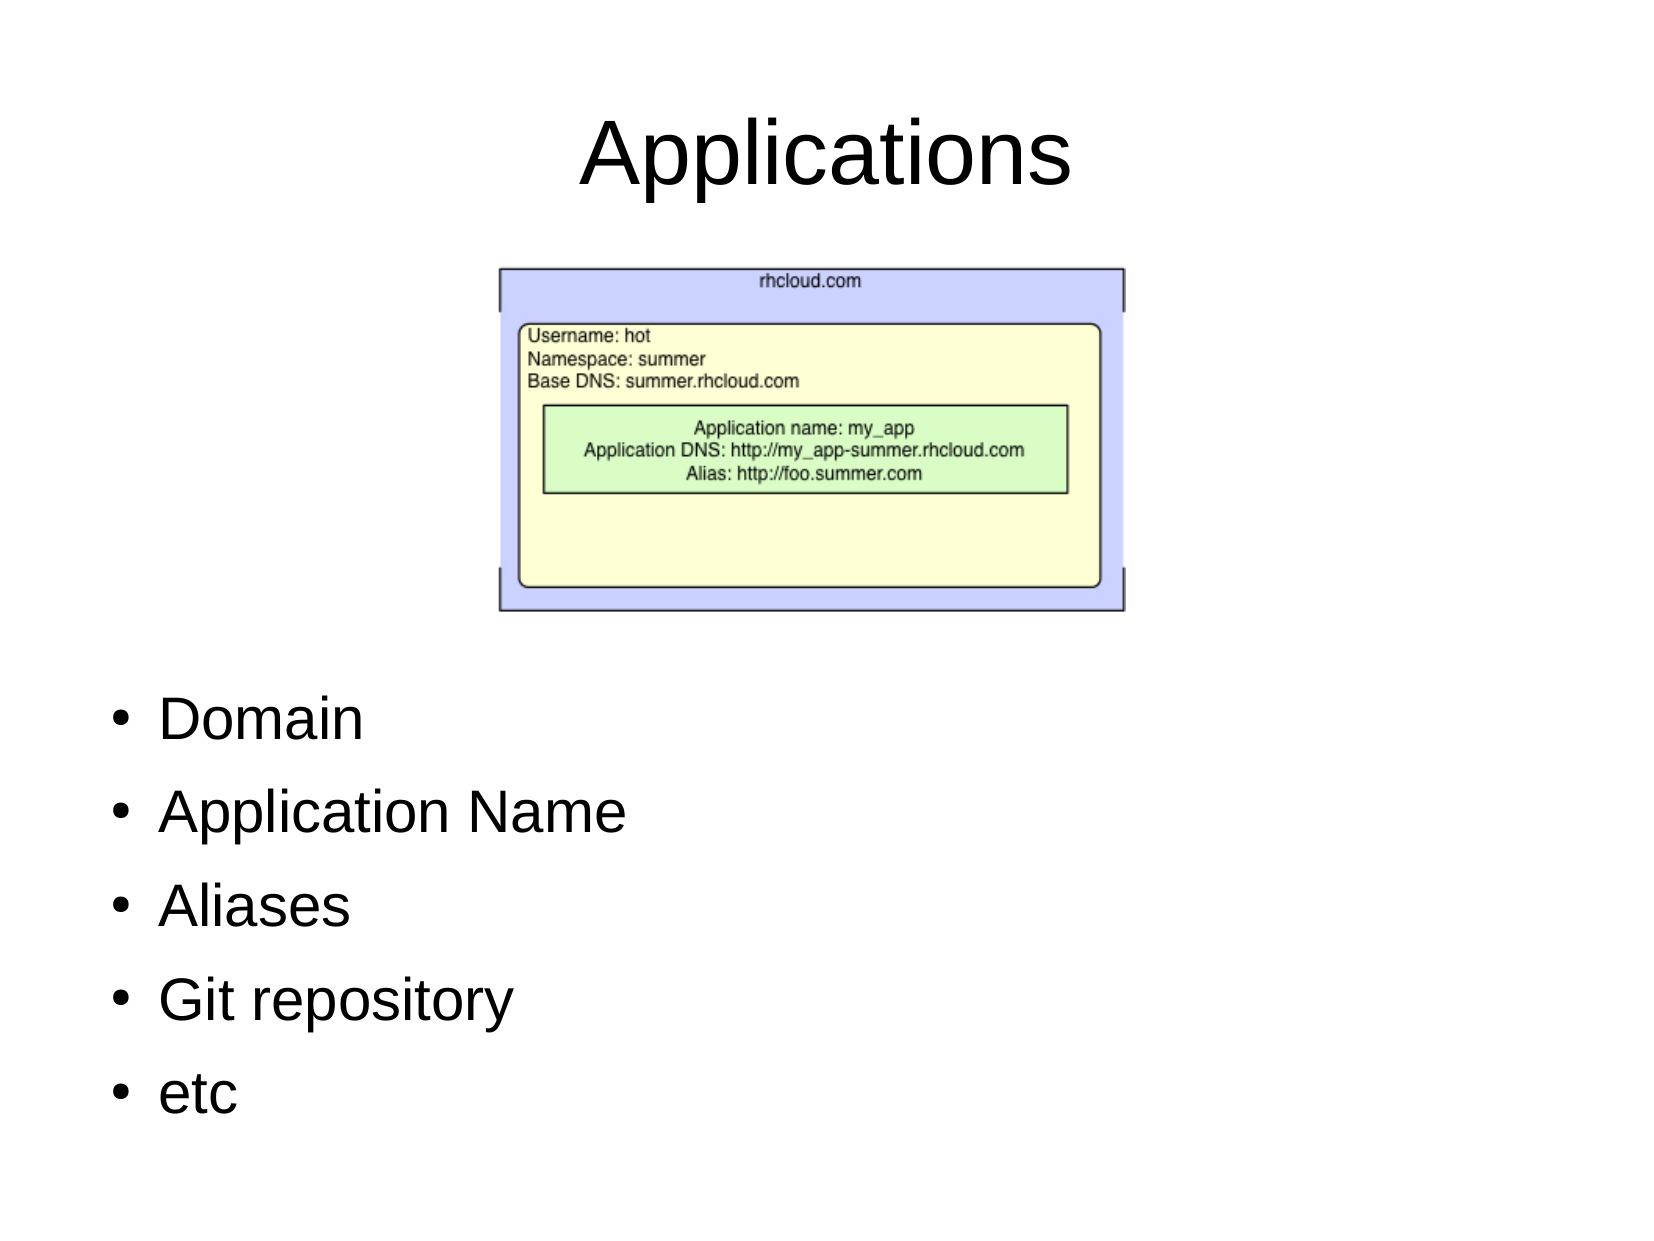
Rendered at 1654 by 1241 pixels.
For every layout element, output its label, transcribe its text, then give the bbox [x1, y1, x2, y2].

list Domain Application Name Aliases Git repository etc [94, 685, 1583, 1128]
picture [496, 264, 1126, 615]
title Applications [82, 49, 1571, 257]
